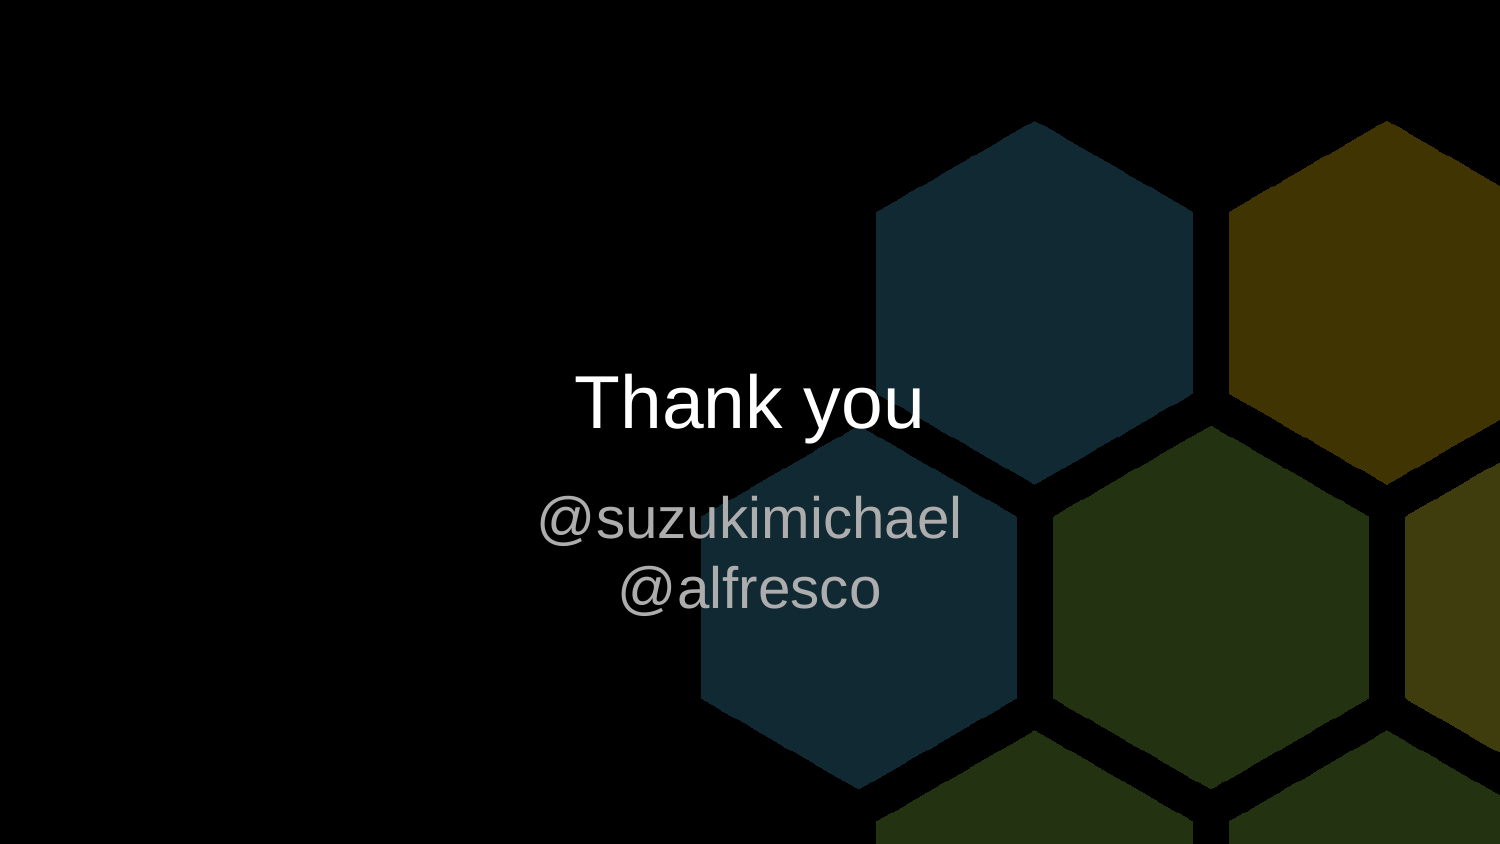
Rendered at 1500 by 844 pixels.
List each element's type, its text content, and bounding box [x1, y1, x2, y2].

picture [0, 0, 1500, 844]
subtitle @suzukimichael @alfresco [51, 464, 1449, 682]
title Thank you [51, 122, 1449, 459]
